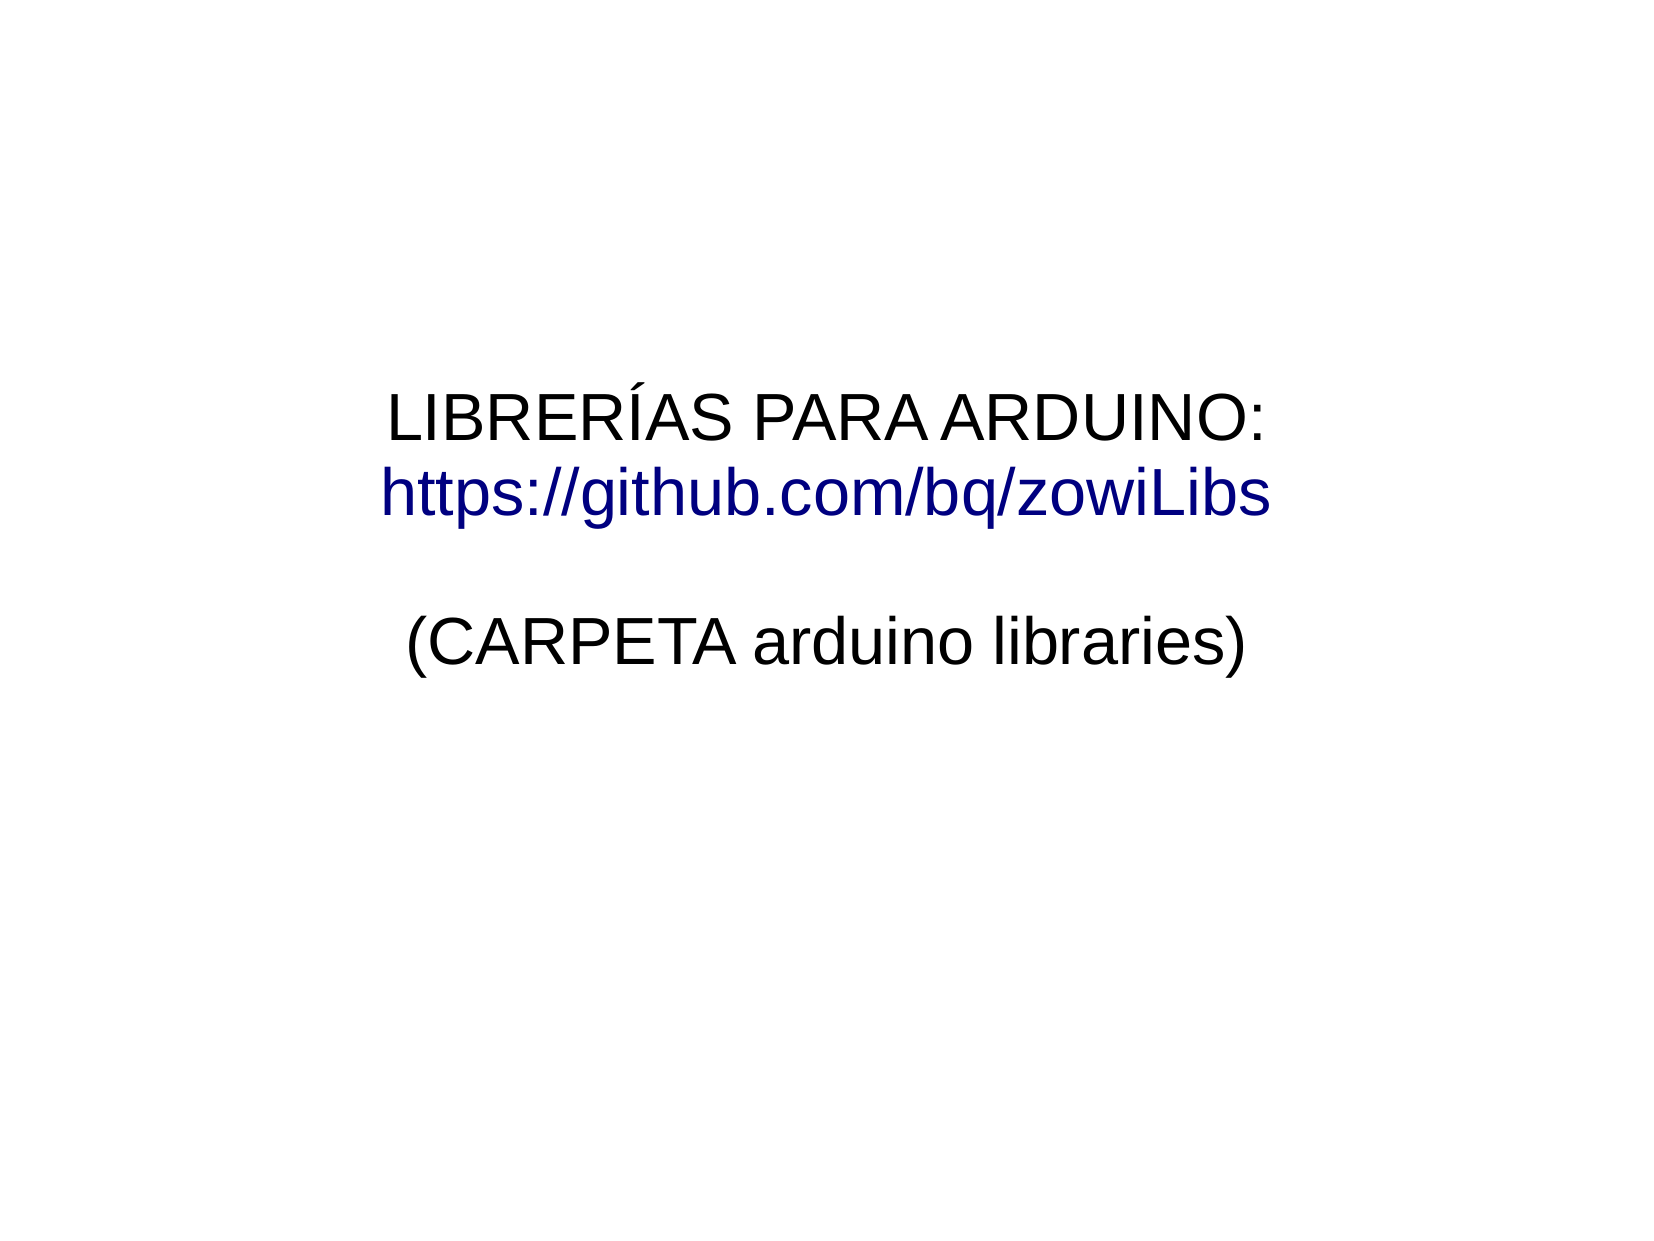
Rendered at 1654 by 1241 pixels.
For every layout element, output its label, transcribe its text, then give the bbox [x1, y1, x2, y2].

subtitle LIBRERÍAS PARA ARDUINO: https://github.com/bq/zowiLibs (CARPETA arduino libraries) [82, 49, 1571, 1010]
